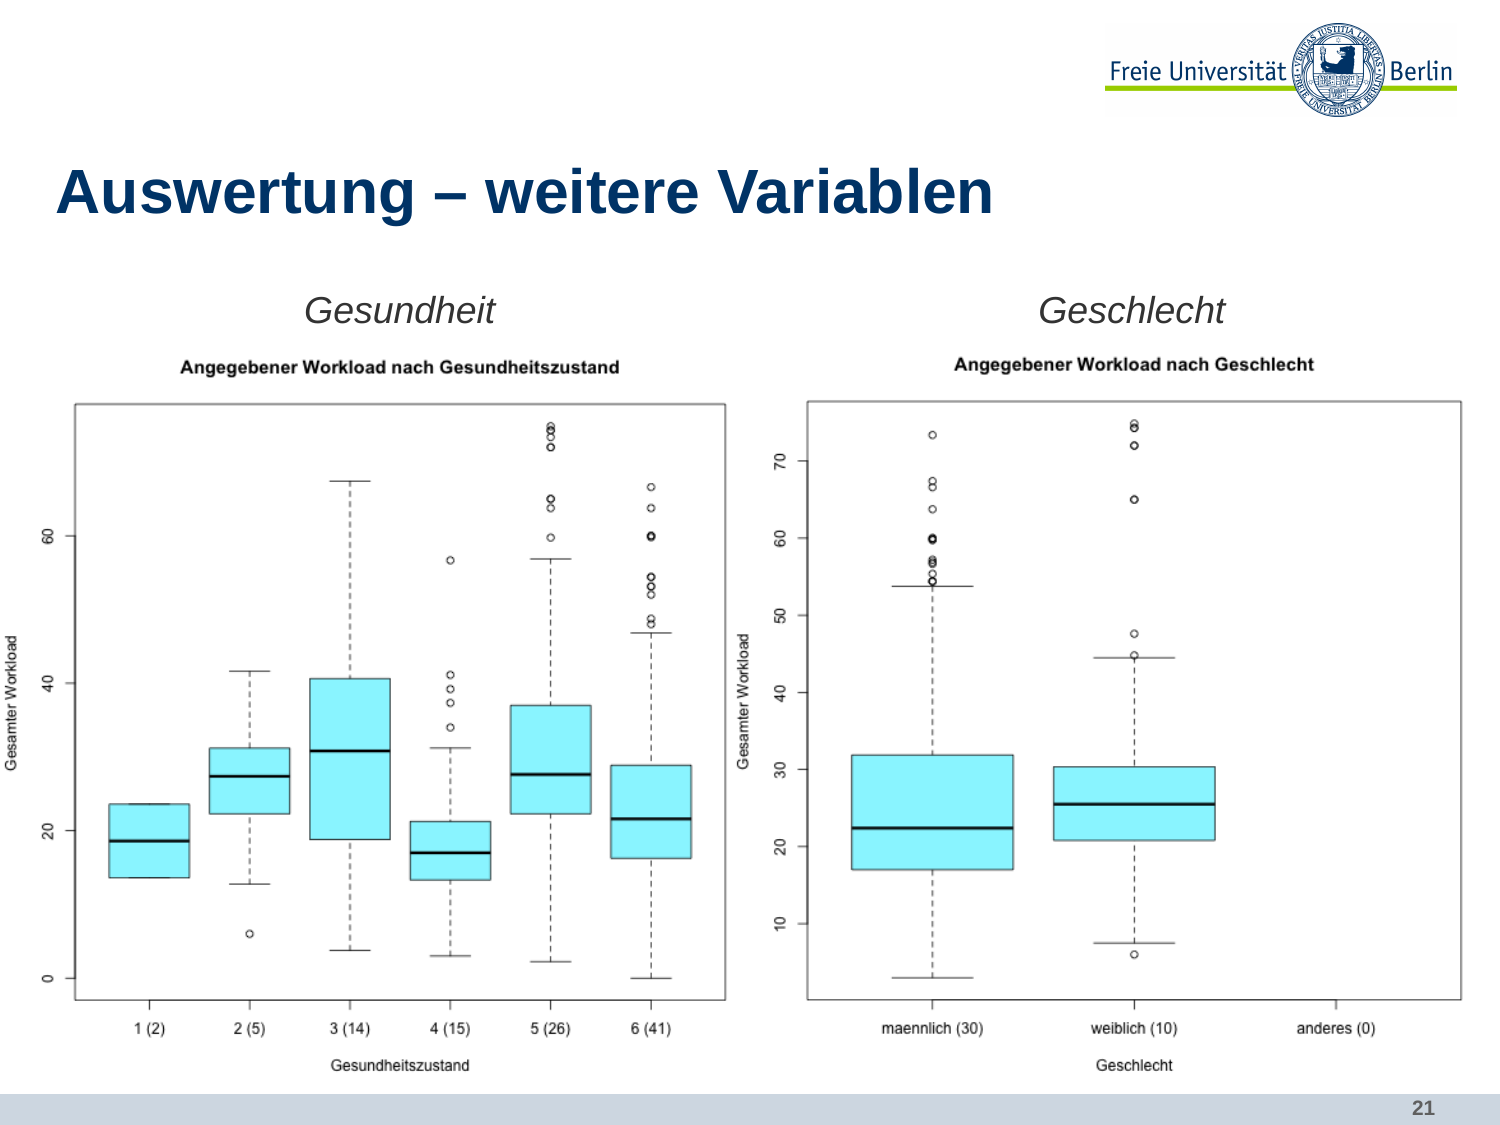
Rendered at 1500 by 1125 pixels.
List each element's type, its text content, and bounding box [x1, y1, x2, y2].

text_box Geschlecht [807, 278, 1457, 339]
picture [0, 326, 1500, 1094]
title Auswertung – weitere Variablen [41, 155, 1459, 226]
text_box Gesundheit [73, 278, 726, 339]
picture [1105, 23, 1457, 117]
